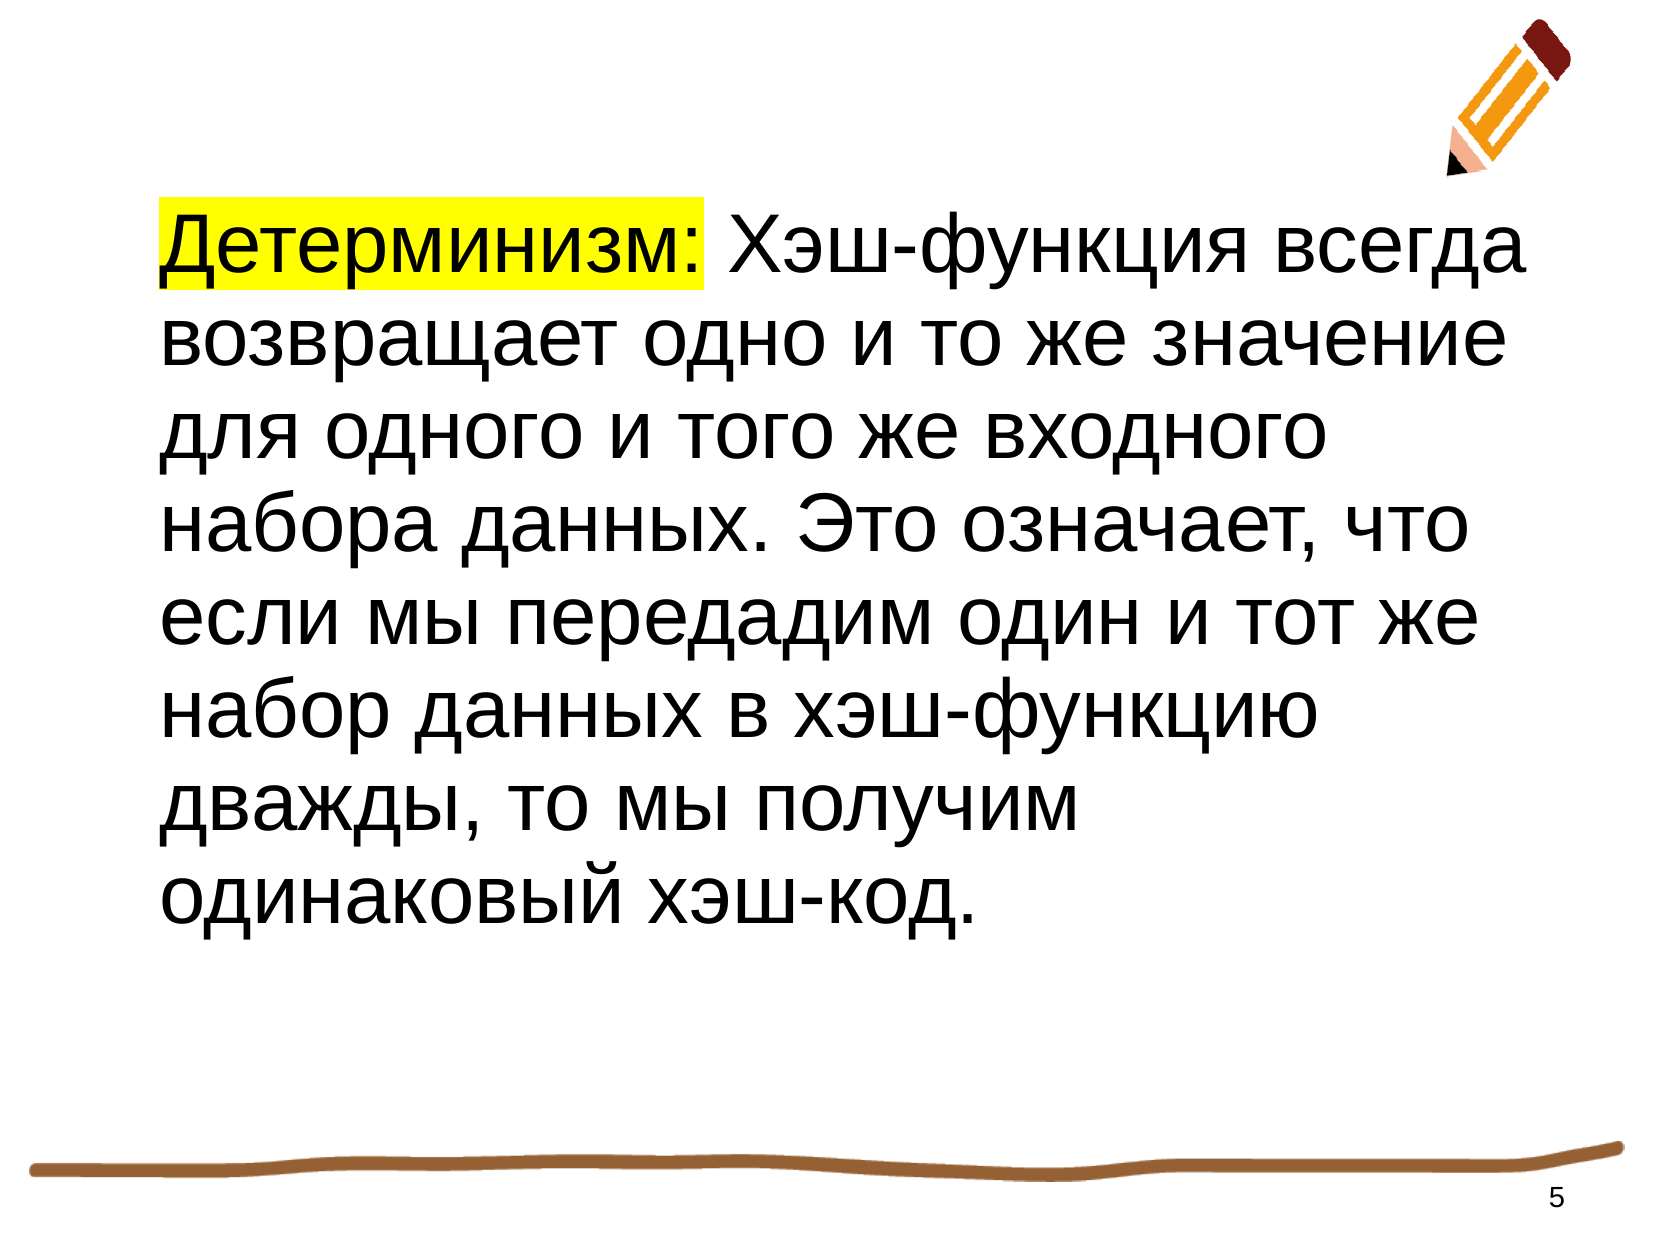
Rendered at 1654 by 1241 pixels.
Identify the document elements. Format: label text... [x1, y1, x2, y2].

picture [29, 1141, 1625, 1182]
picture [1446, 19, 1571, 178]
list Детерминизм: Хэш-функция всегда возвращает одно и то же значение для одного и того же входного набора данных. Это означает, что если мы передадим один и тот же набор данных в хэш-функцию дважды, то мы получим одинаковый хэш-код. [88, 196, 1536, 1063]
